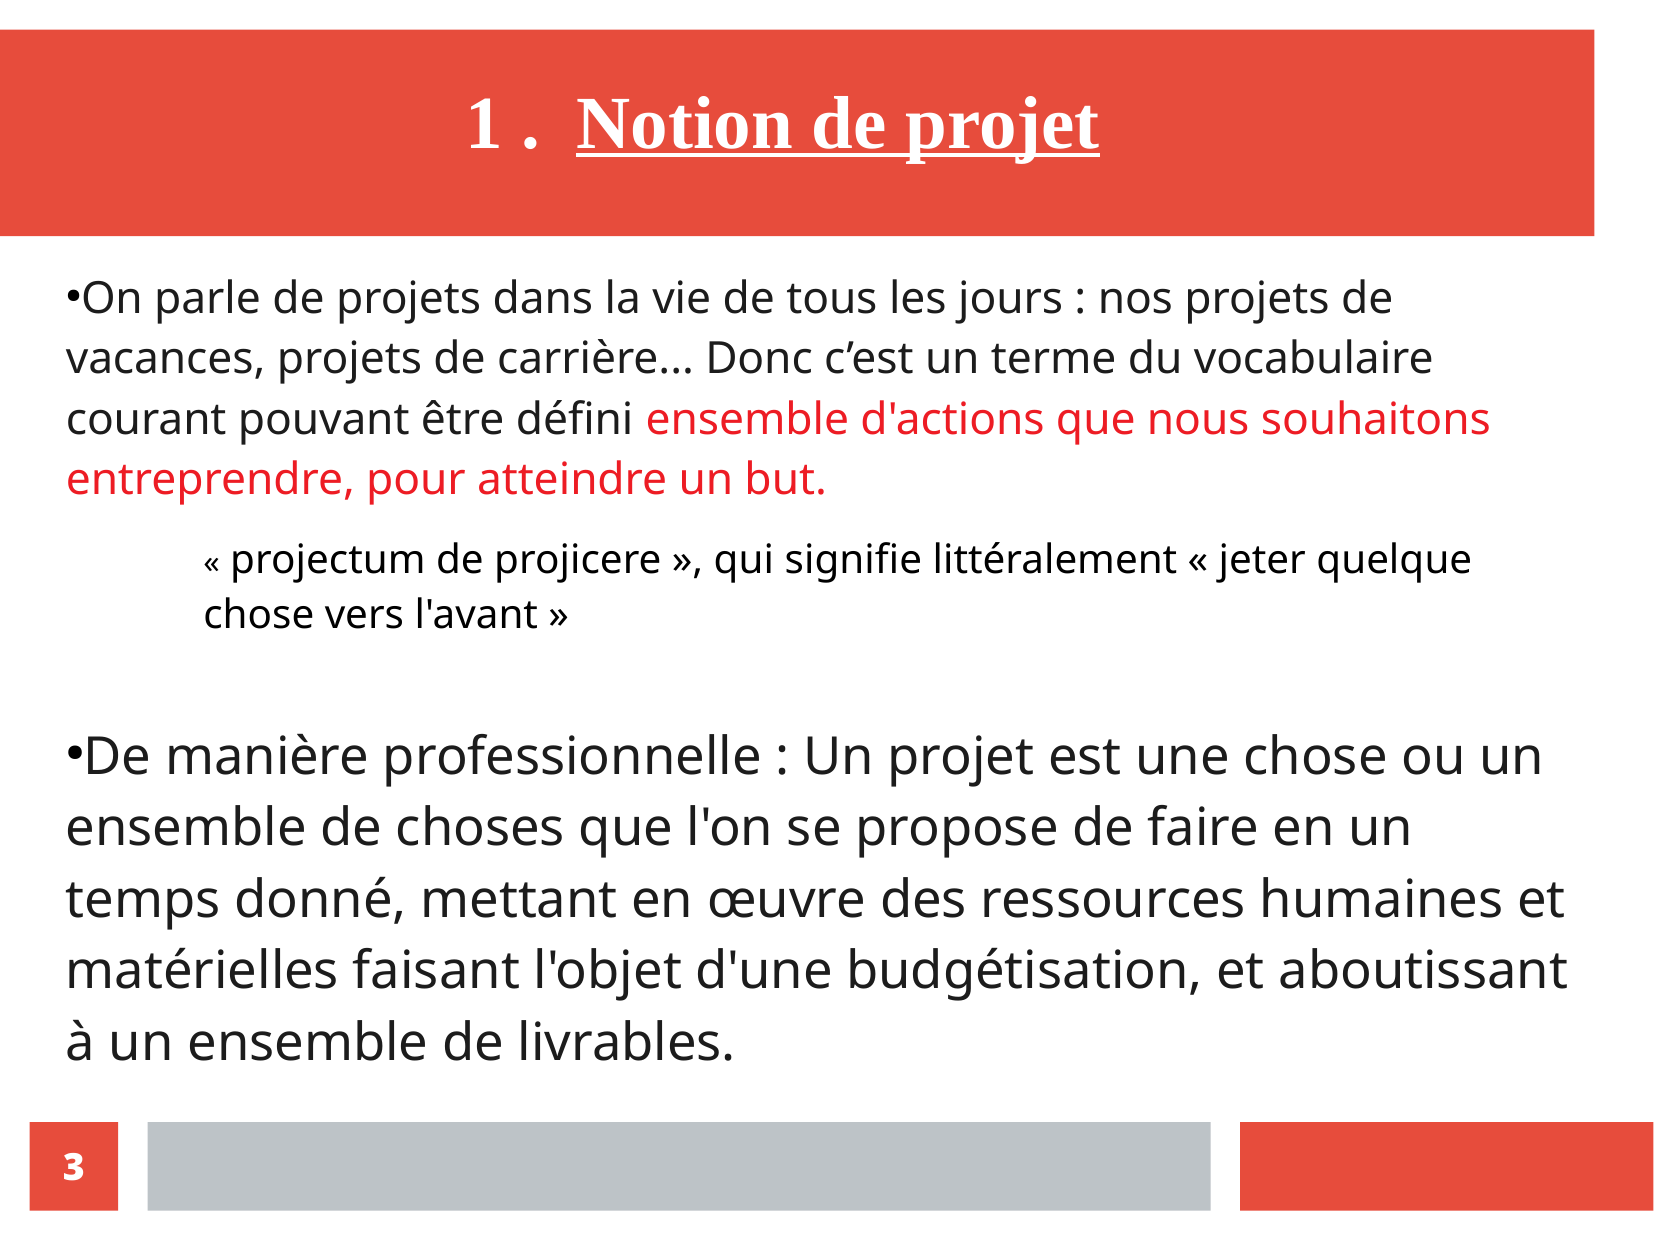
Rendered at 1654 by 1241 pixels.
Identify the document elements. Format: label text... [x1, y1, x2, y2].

list On parle de projets dans la vie de tous les jours : nos projets de vacances, projets de carrière... Donc c’est un terme du vocabulaire courant pouvant être défini ensemble d'actions que nous souhaitons entreprendre, pour atteindre un but. « projectum de projicere », qui signifie littéralement « jeter quelque chose vers l'avant » De manière professionnelle : Un projet est une chose ou un ensemble de choses que l'on se propose de faire en un temps donné, mettant en œuvre des ressources humaines et matérielles faisant l'objet d'une budgétisation, et aboutissant à un ensemble de livrables. [65, 266, 1572, 1078]
title 1 . Notion de projet [392, 17, 1209, 166]
